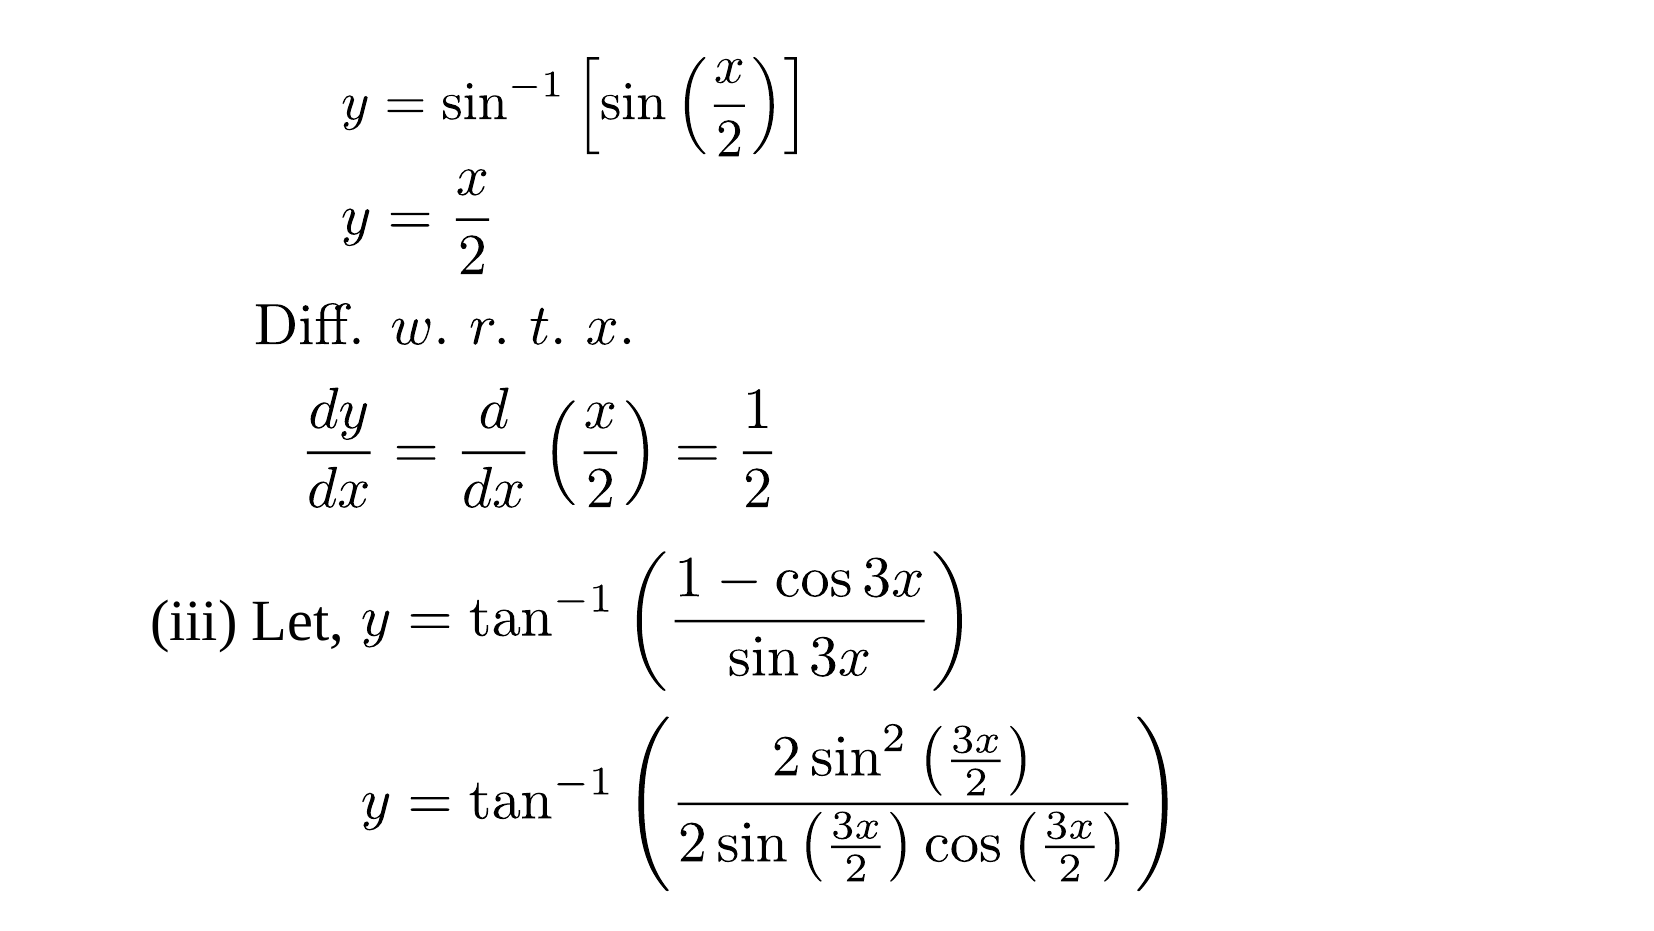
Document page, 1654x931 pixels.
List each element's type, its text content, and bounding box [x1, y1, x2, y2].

text_box [362, 716, 1168, 892]
text_box [342, 57, 797, 157]
text_box [342, 169, 490, 275]
title (iii) Let, [47, 37, 1607, 886]
text_box [255, 303, 631, 345]
text_box [362, 551, 962, 691]
text_box [306, 387, 773, 508]
